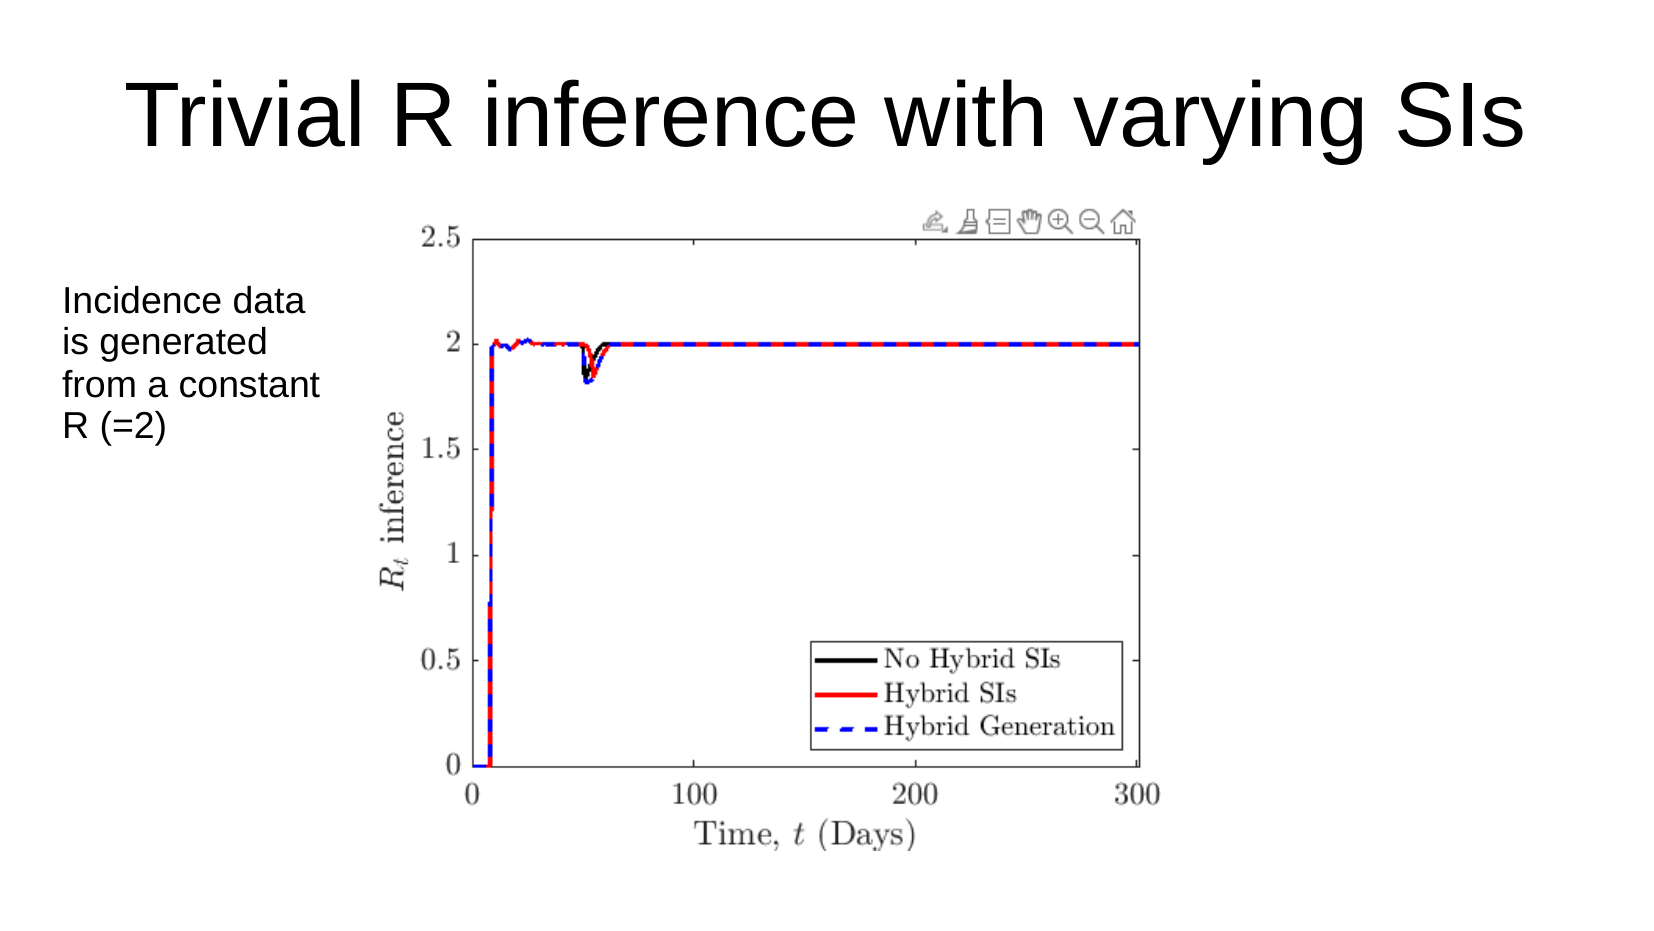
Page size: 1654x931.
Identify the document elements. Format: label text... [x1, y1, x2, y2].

picture [377, 203, 1211, 851]
title Trivial R inference with varying SIs [82, 37, 1571, 193]
text_box Incidence data is generated from a constant R (=2) [47, 271, 355, 665]
